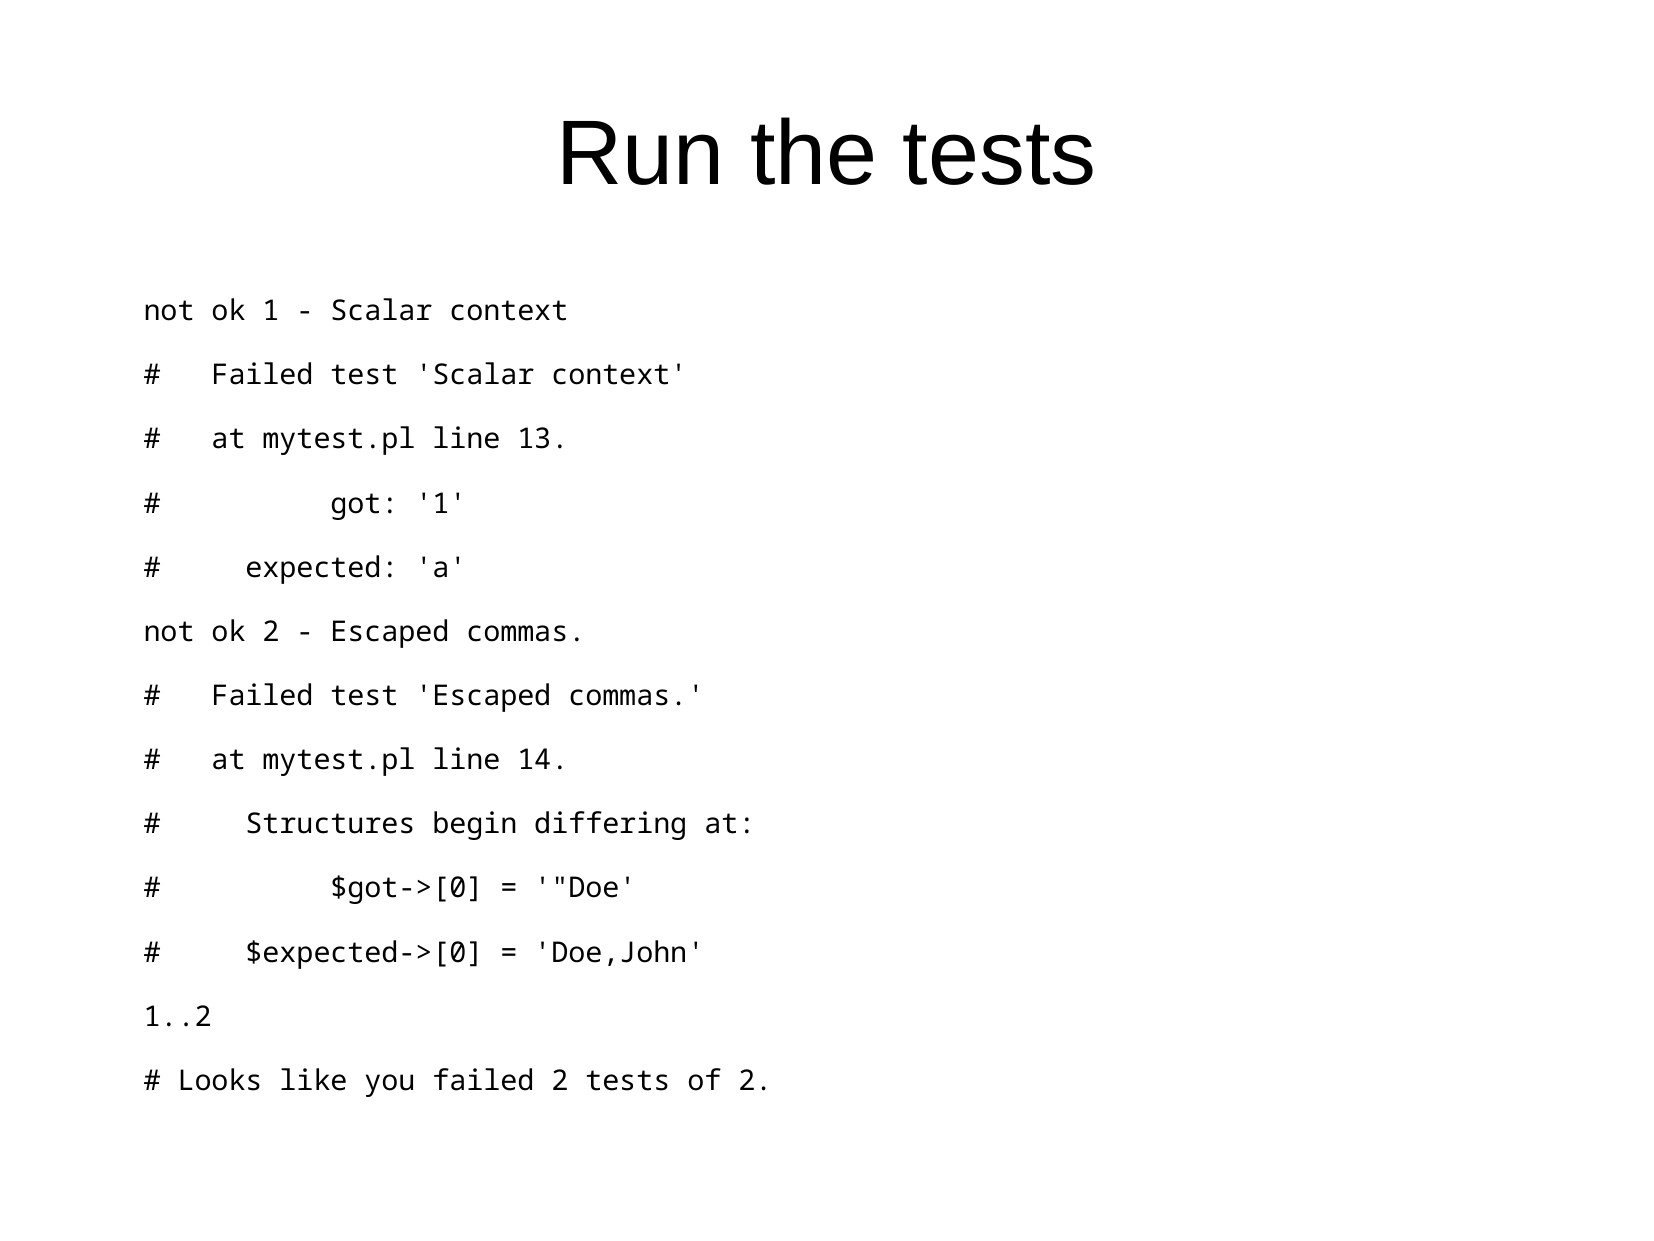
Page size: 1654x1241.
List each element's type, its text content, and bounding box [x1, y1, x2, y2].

list not ok 1 - Scalar context # Failed test 'Scalar context' # at mytest.pl line 13. # got: '1' # expected: 'a' not ok 2 - Escaped commas. # Failed test 'Escaped commas.' # at mytest.pl line 14. # Structures begin differing at: # $got->[0] = '"Doe' # $expected->[0] = 'Doe,John' 1..2 # Looks like you failed 2 tests of 2. [82, 290, 1571, 1111]
title Run the tests [82, 49, 1571, 257]
